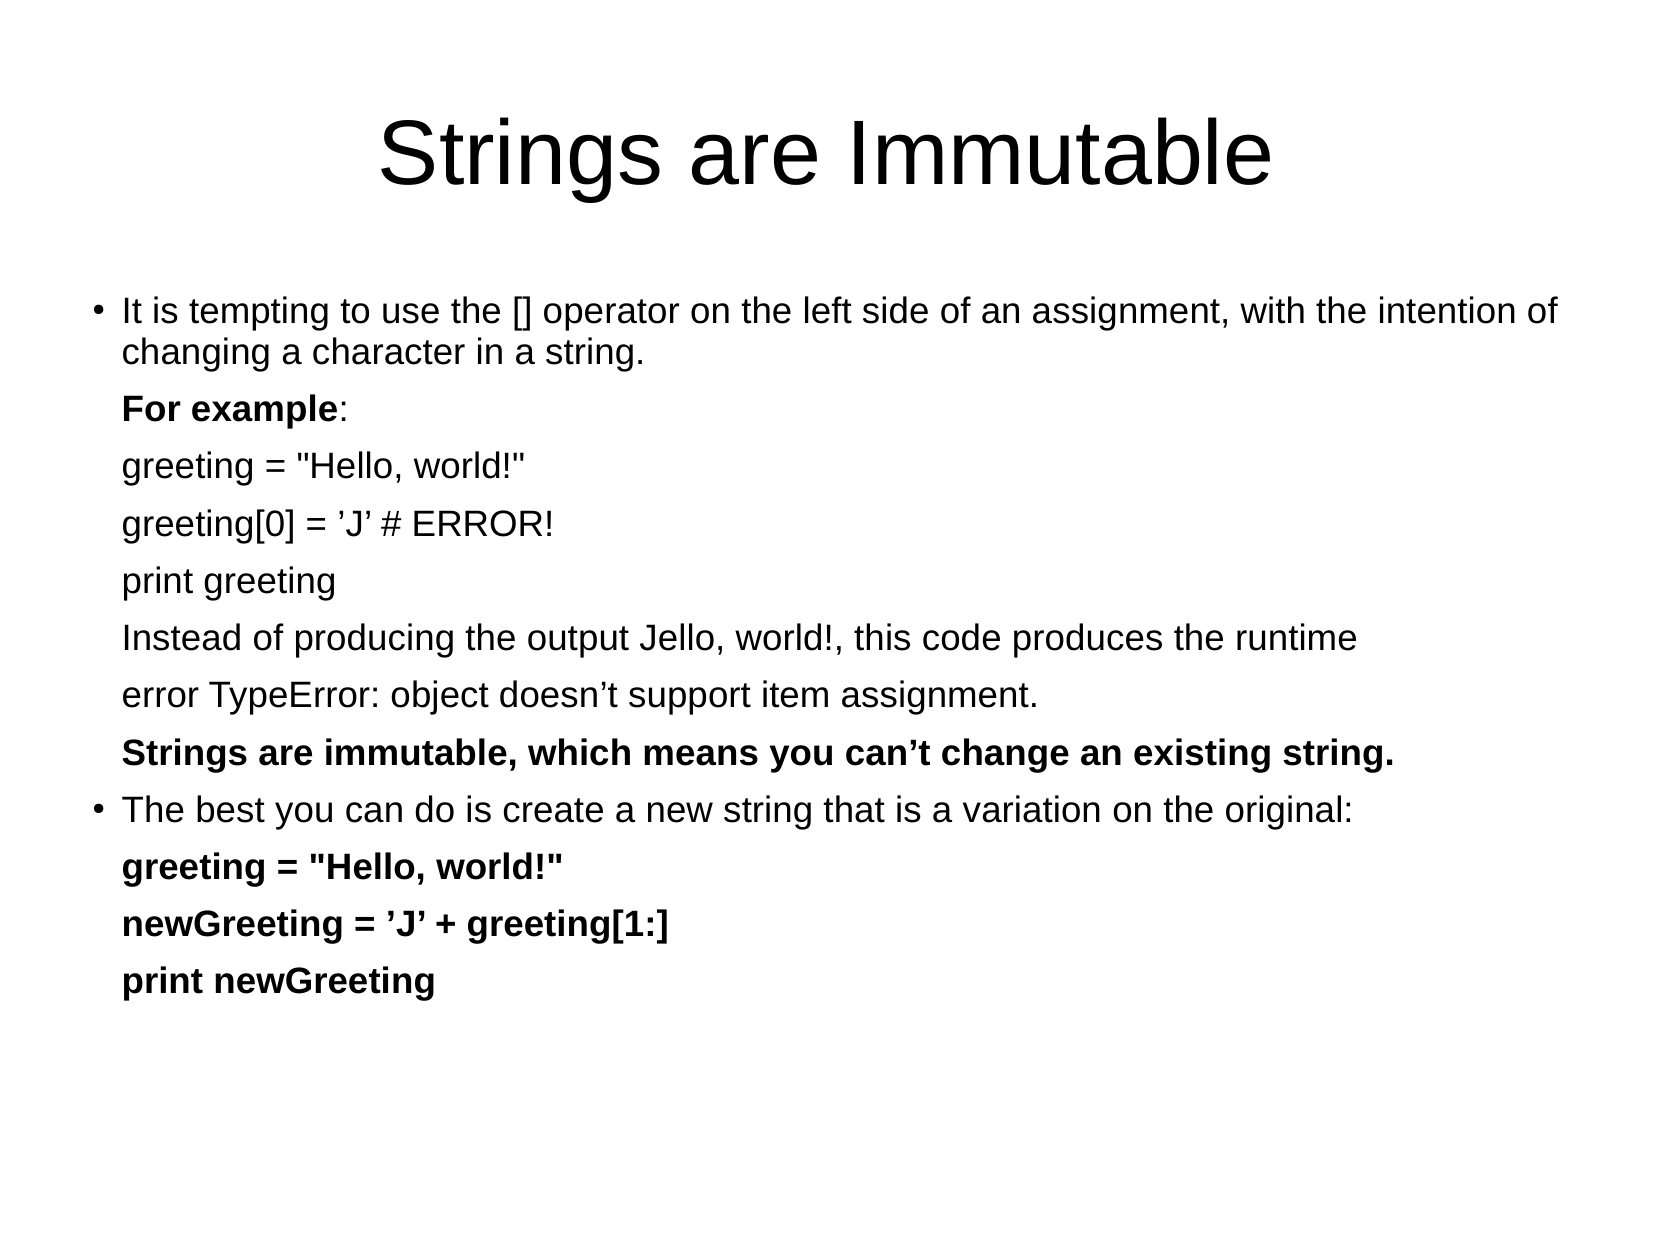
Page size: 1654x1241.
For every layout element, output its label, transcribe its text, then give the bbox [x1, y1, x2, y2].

title Strings are Immutable [82, 49, 1571, 257]
list It is tempting to use the [] operator on the left side of an assignment, with the intention of changing a character in a string. For example: greeting = "Hello, world!" greeting[0] = ’J’ # ERROR! print greeting Instead of producing the output Jello, world!, this code produces the runtime error TypeError: object doesn’t support item assignment. Strings are immutable, which means you can’t change an existing string. The best you can do is create a new string that is a variation on the original: greeting = "Hello, world!" newGreeting = ’J’ + greeting[1:] print newGreeting [82, 290, 1571, 1010]
